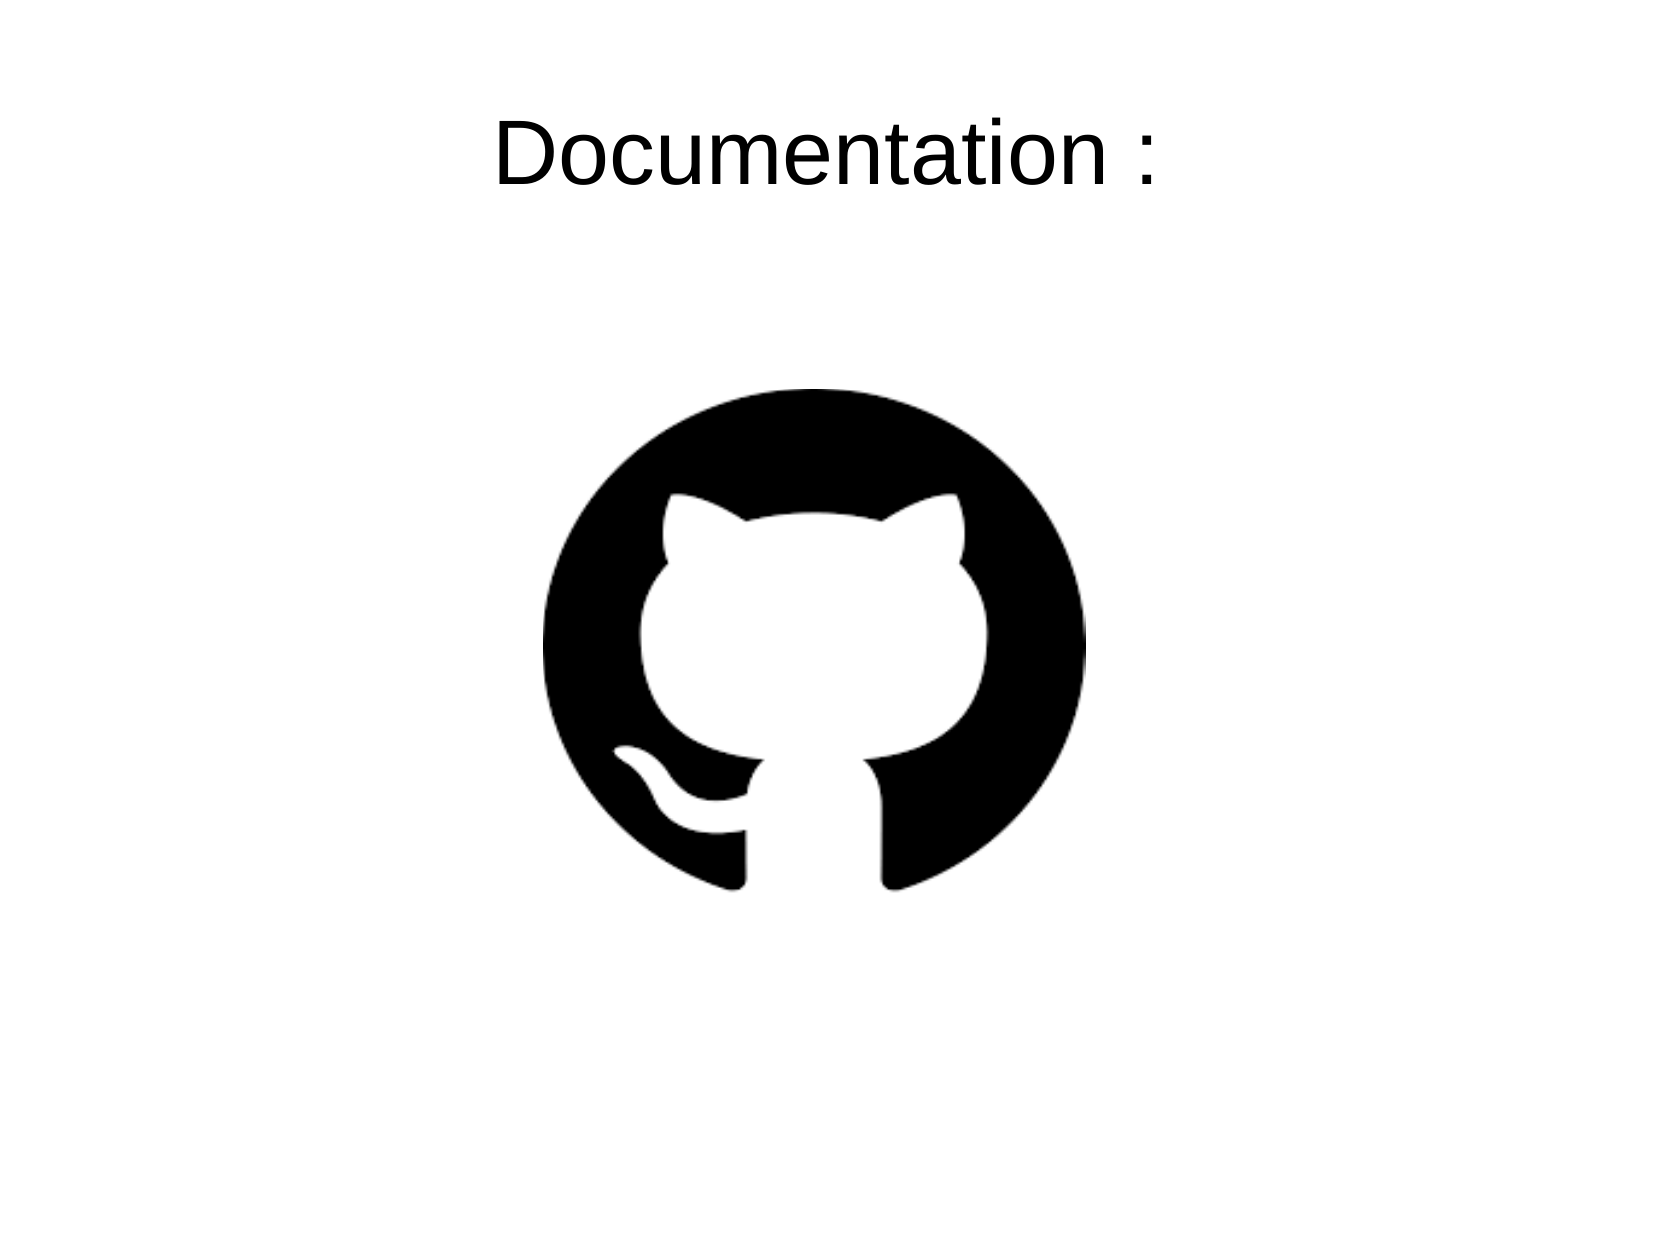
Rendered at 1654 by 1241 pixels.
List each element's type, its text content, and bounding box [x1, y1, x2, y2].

title Documentation : [82, 49, 1571, 257]
picture [543, 389, 1086, 904]
